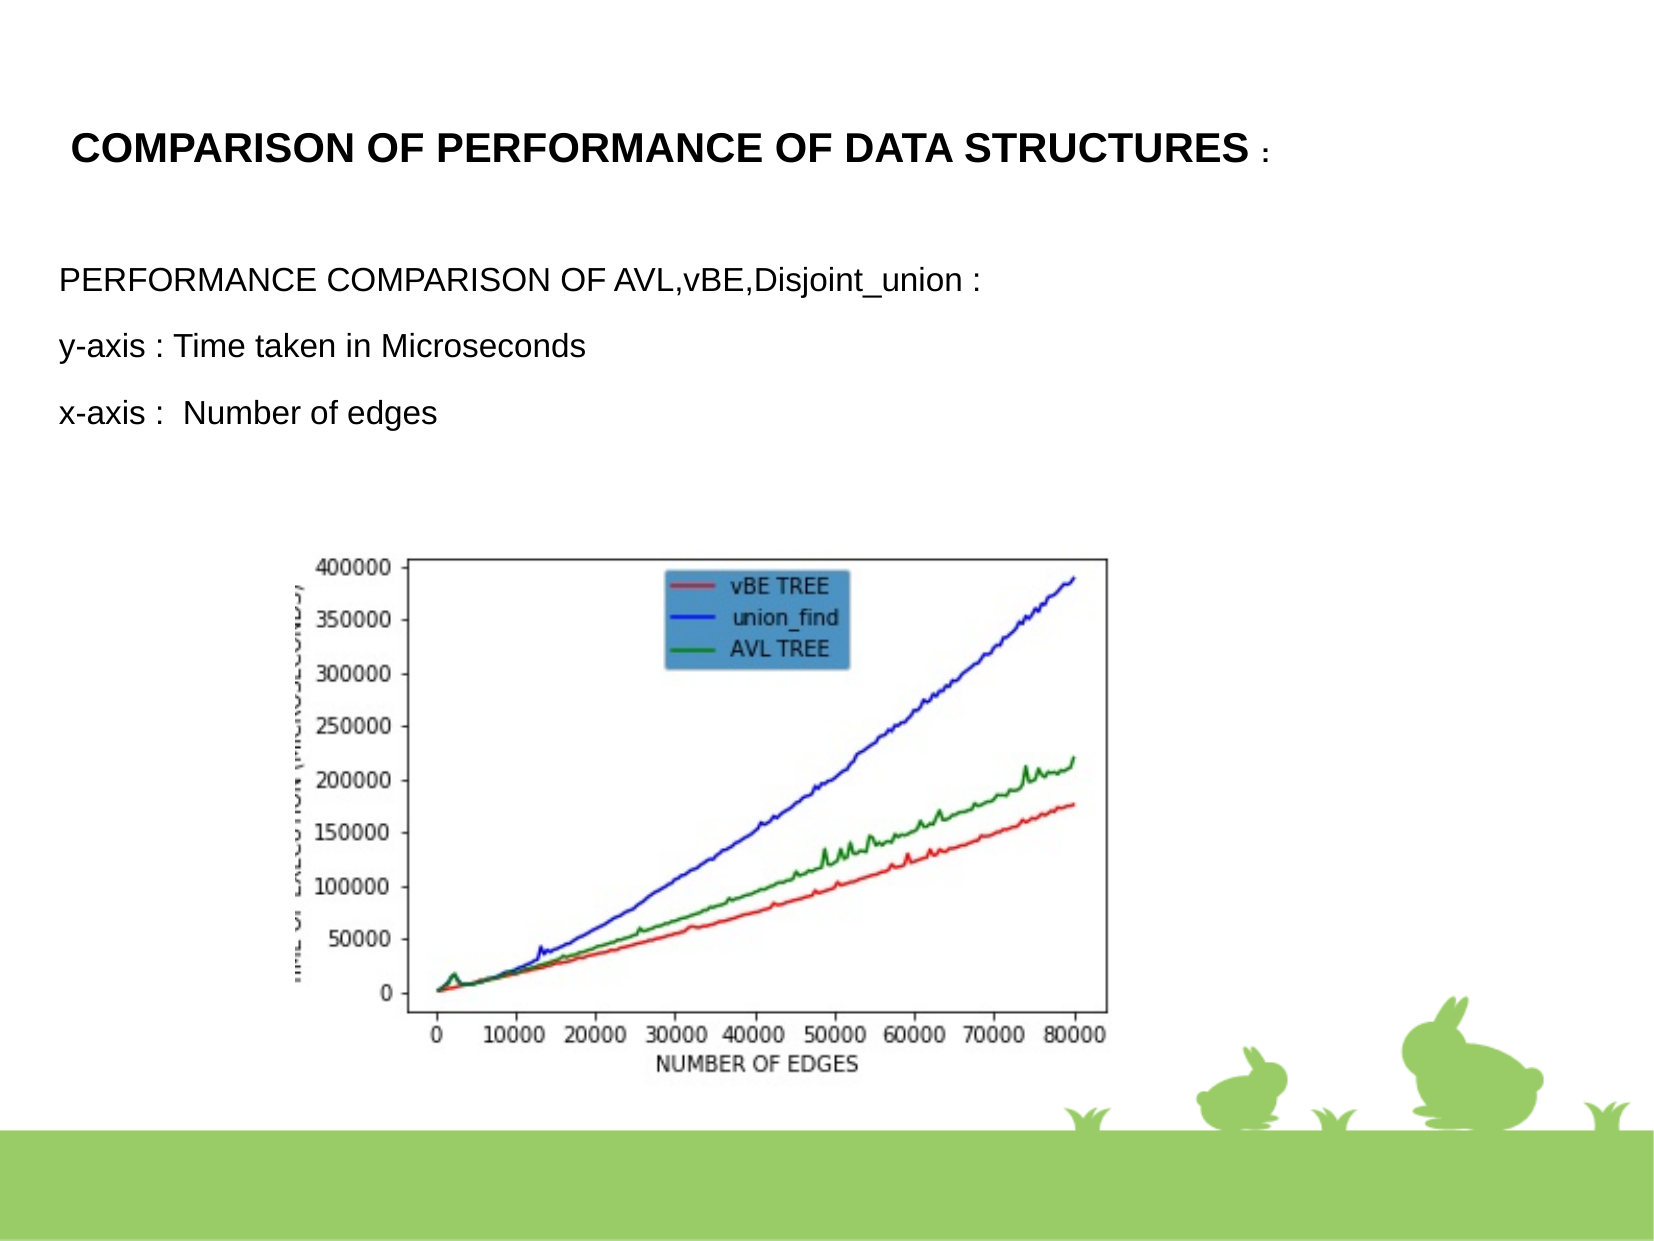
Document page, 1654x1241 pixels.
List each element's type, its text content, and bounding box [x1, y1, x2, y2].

picture [0, 0, 1654, 1241]
list COMPARISON OF PERFORMANCE OF DATA STRUCTURES : PERFORMANCE COMPARISON OF AVL,vBE,Disjoint_union : y-axis : Time taken in Microseconds x-axis : Number of edges [59, 59, 1570, 1009]
